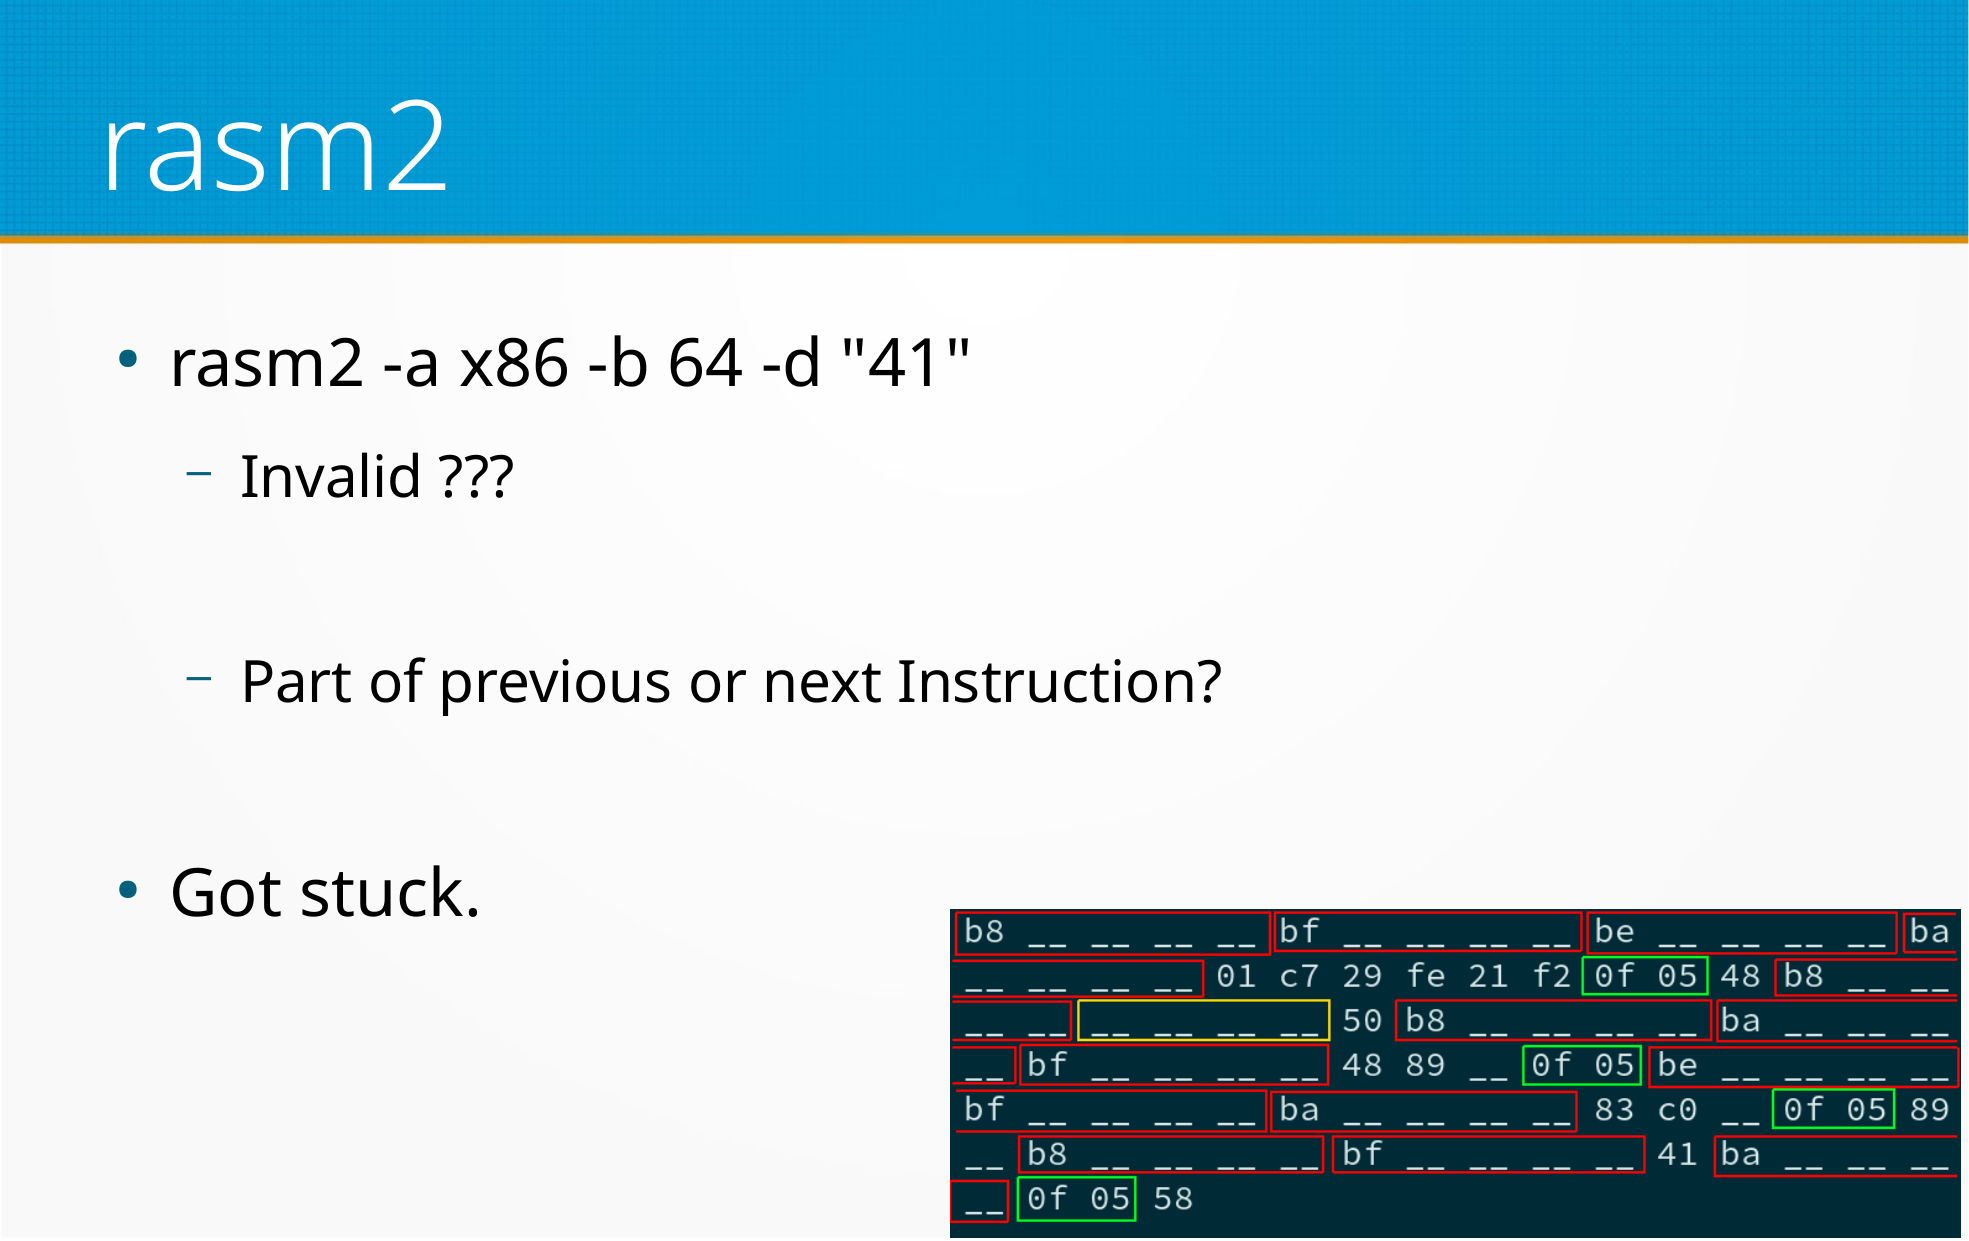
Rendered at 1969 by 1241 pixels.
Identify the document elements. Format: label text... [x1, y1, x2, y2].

list rasm2 -a x86 -b 64 -d "41" Invalid ??? Part of previous or next Instruction? Got stuck. [98, 315, 1861, 1081]
picture [0, 233, 1969, 1241]
title rasm2 [98, 19, 1870, 227]
